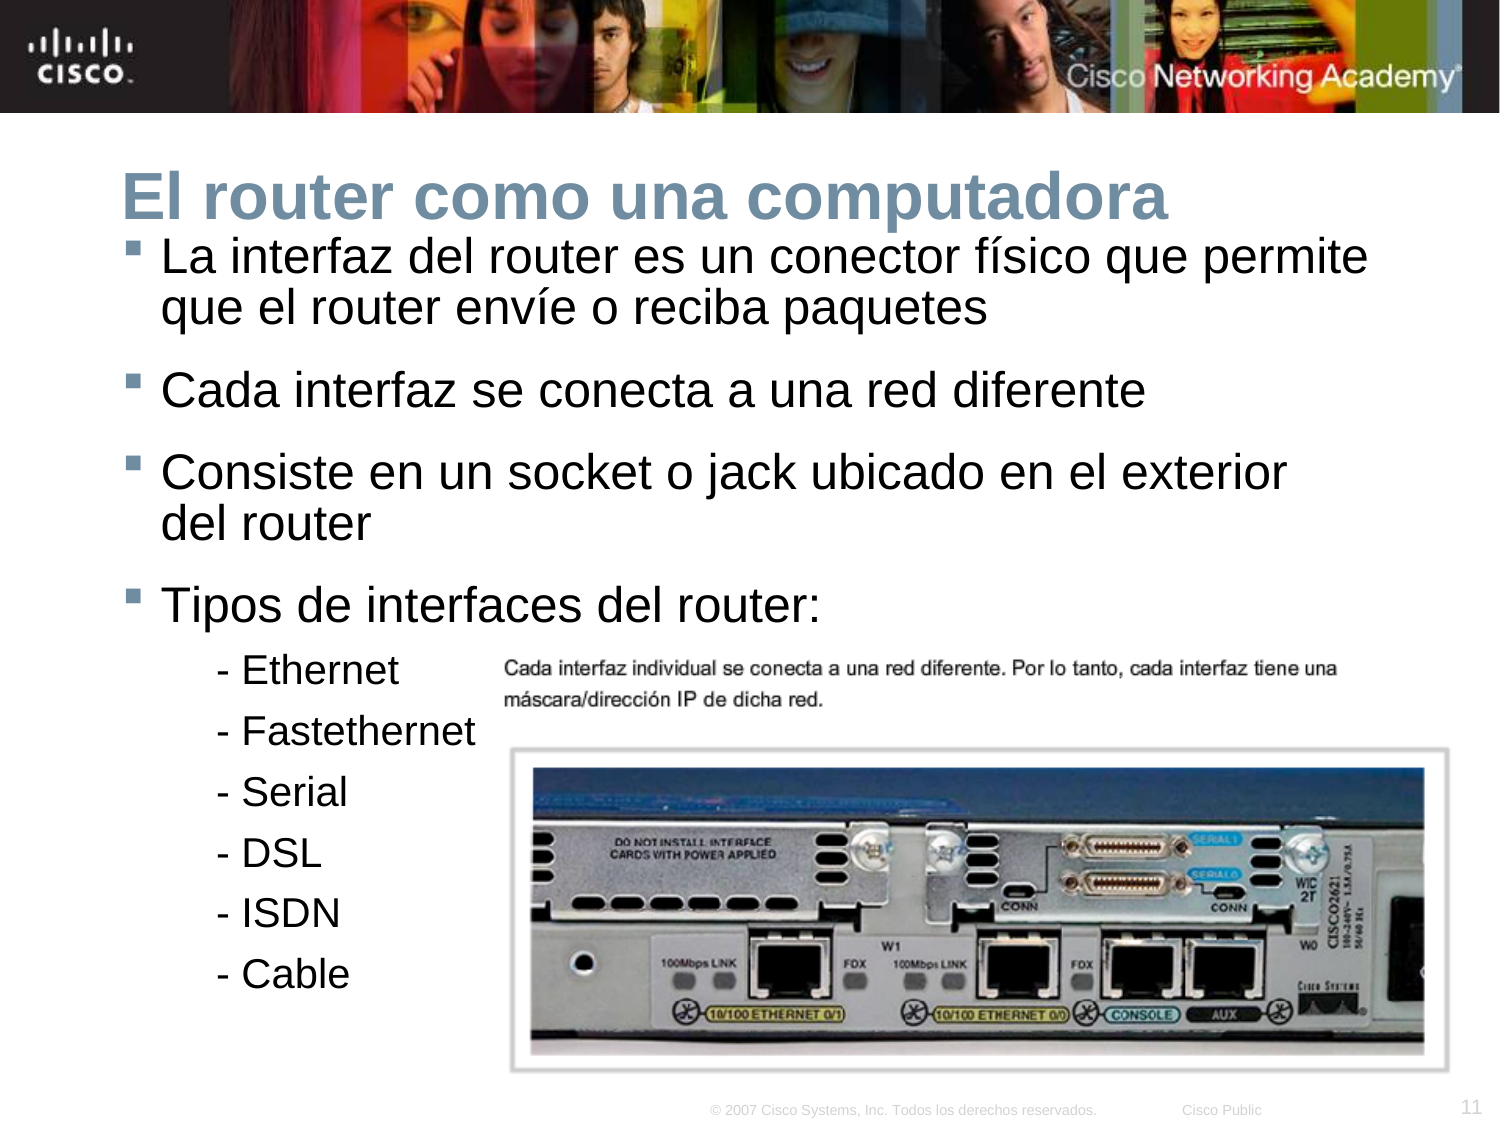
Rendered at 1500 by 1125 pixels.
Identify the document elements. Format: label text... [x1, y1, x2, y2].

title El router como una computadora [107, 102, 1444, 241]
list La interfaz del router es un conector físico que permite que el router envíe o reciba paquetes Cada interfaz se conecta a una red diferente Consiste en un socket o jack ubicado en el exterior del router Tipos de interfaces del router: - Ethernet - Fastethernet - Serial - DSL - ISDN - Cable [108, 226, 1470, 1060]
picture [0, 0, 1500, 113]
picture [488, 652, 1453, 1078]
